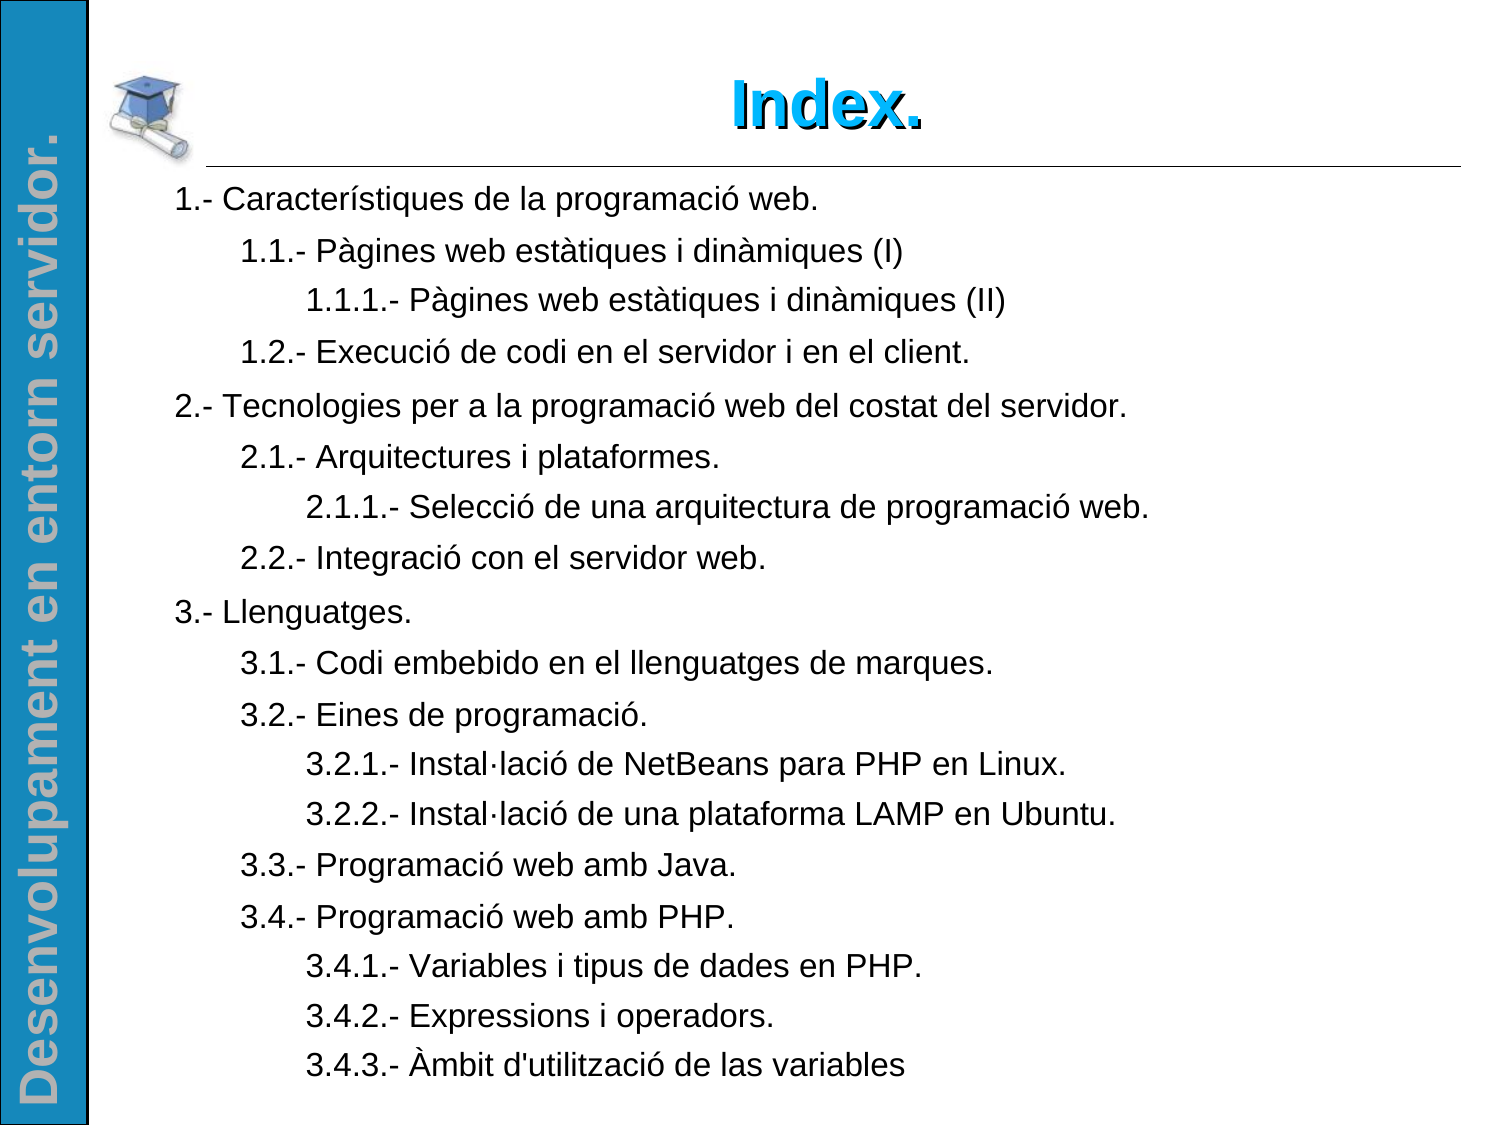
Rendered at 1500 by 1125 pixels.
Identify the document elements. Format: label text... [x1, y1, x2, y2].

picture [93, 61, 206, 174]
title Index. [206, 59, 1447, 148]
list 1.- Característiques de la programació web. 1.1.- Pàgines web estàtiques i dinàmiques (I) 1.1.1.- Pàgines web estàtiques i dinàmiques (II) 1.2.- Execució de codi en el servidor i en el client. 2.- Tecnologies per a la programació web del costat del servidor. 2.1.- Arquitectures i plataformes. 2.1.1.- Selecció de una arquitectura de programació web. 2.2.- Integració con el servidor web. 3.- Llenguatges. 3.1.- Codi embebido en el llenguatges de marques. 3.2.- Eines de programació. 3.2.1.- Instal·lació de NetBeans para PHP en Linux. 3.2.2.- Instal·lació de una plataforma LAMP en Ubuntu. 3.3.- Programació web amb Java. 3.4.- Programació web amb PHP. 3.4.1.- Variables i tipus de dades en PHP. 3.4.2.- Expressions i operadors. 3.4.3.- Àmbit d'utilització de las variables [118, 180, 1477, 1093]
